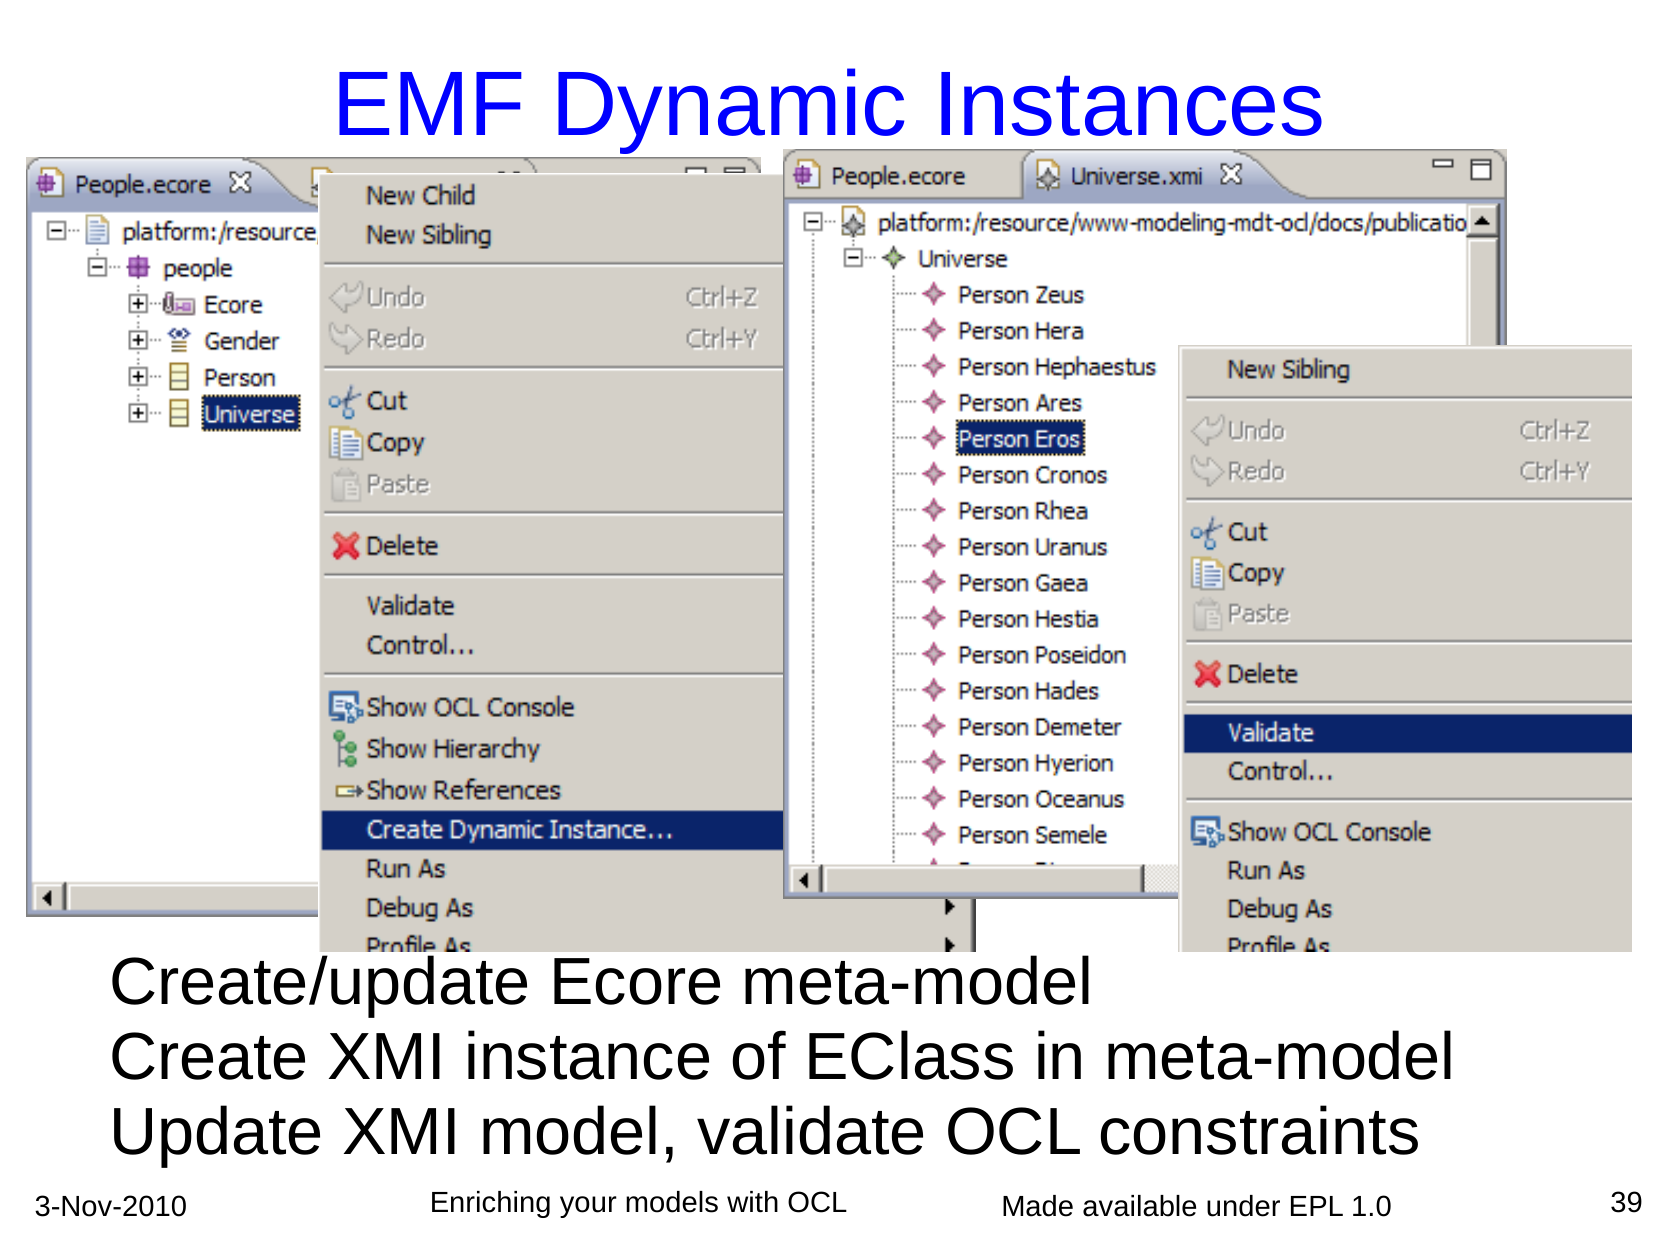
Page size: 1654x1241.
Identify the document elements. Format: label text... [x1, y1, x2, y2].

list Create/update Ecore meta-model Create XMI instance of EClass in meta-model Update XMI model, validate OCL constraints [38, 944, 1617, 1169]
picture [26, 149, 1632, 952]
title EMF Dynamic Instances [85, 52, 1574, 155]
